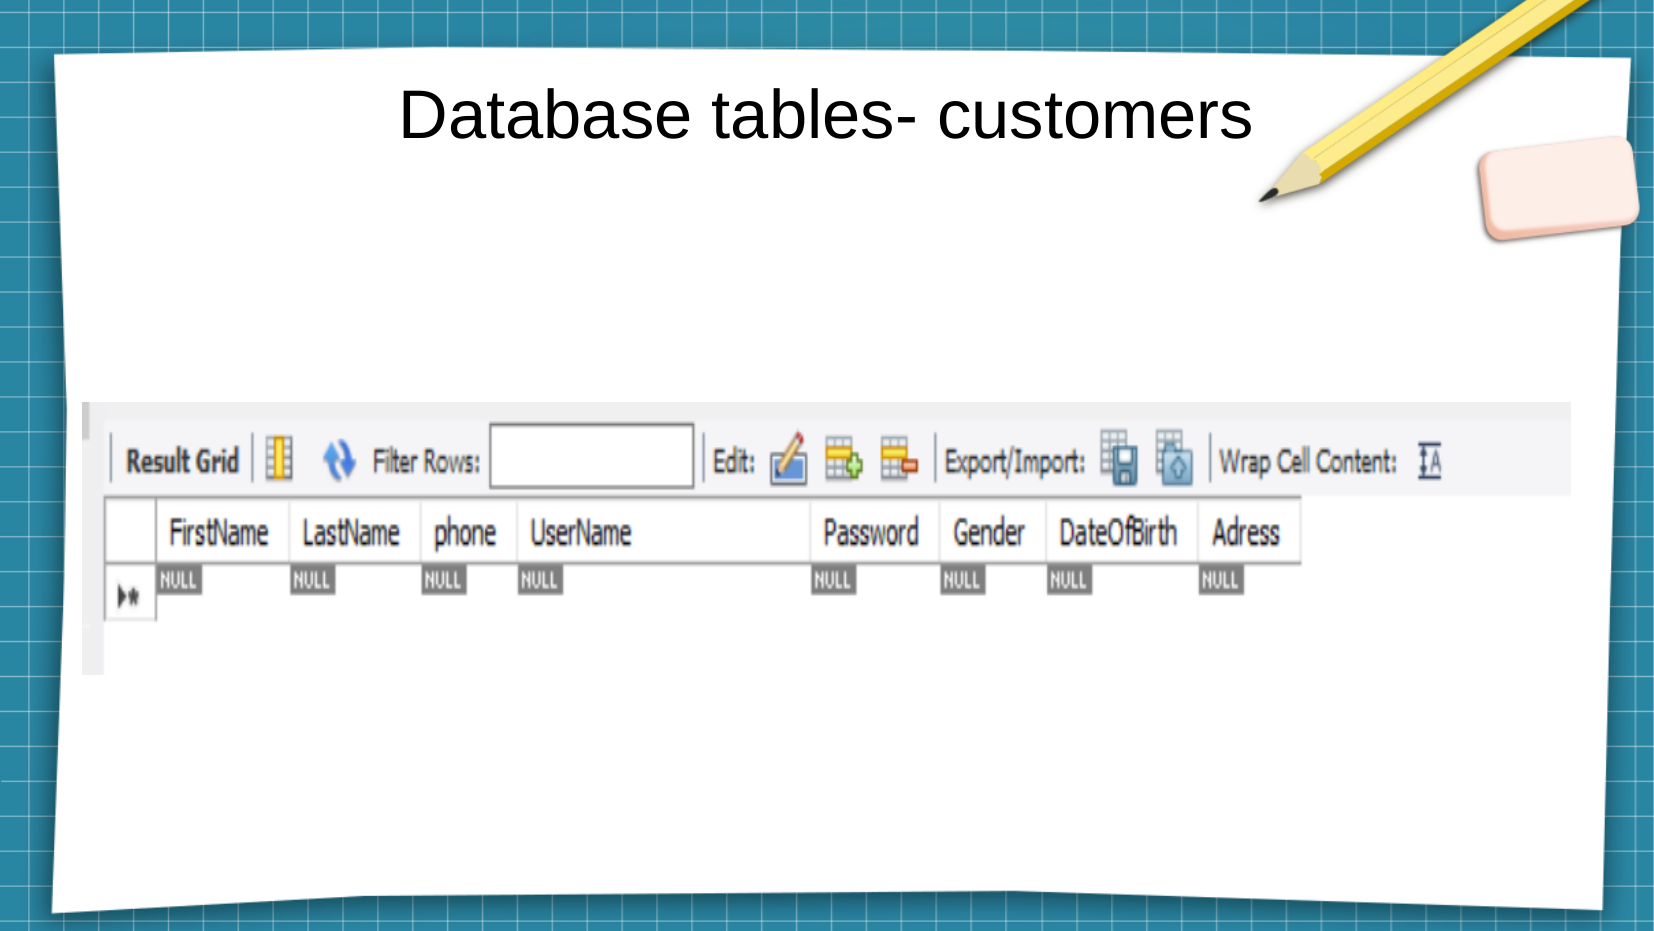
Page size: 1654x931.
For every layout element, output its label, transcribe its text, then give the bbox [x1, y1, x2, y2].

title Database tables- customers [82, 37, 1571, 193]
picture [0, 0, 1654, 931]
